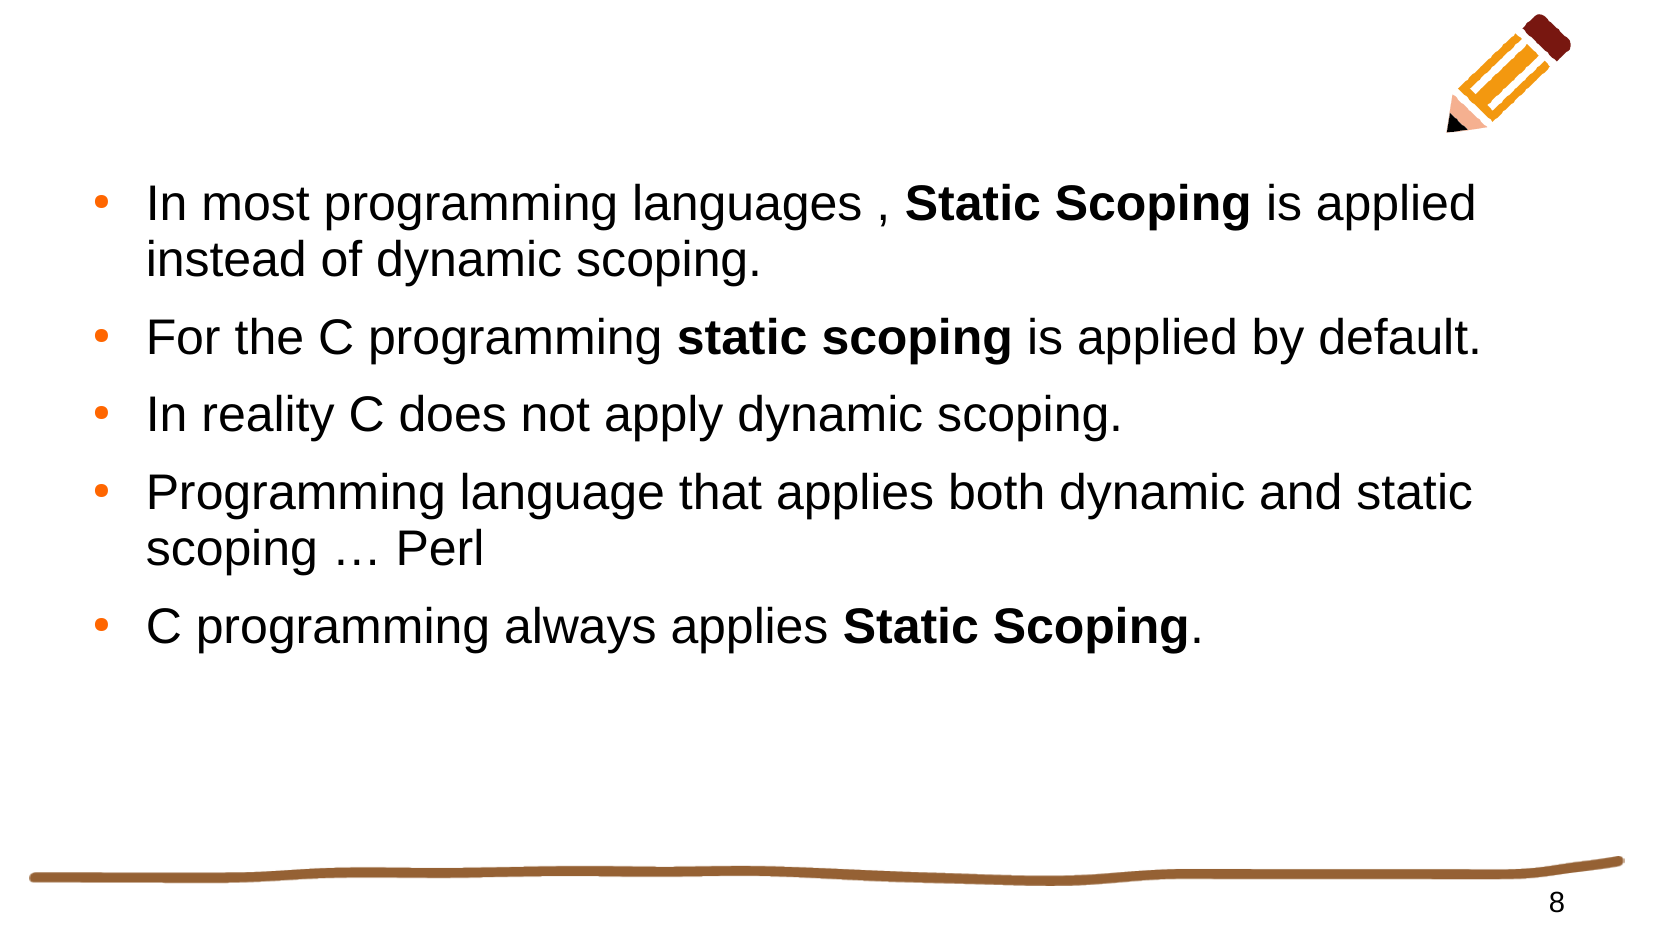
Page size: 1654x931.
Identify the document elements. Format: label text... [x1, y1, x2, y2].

picture [29, 856, 1625, 886]
list In most programming languages , Static Scoping is applied instead of dynamic scoping. For the C programming static scoping is applied by default. In reality C does not apply dynamic scoping. Programming language that applies both dynamic and static scoping … Perl C programming always applies Static Scoping. [75, 175, 1524, 826]
picture [1446, 14, 1571, 133]
